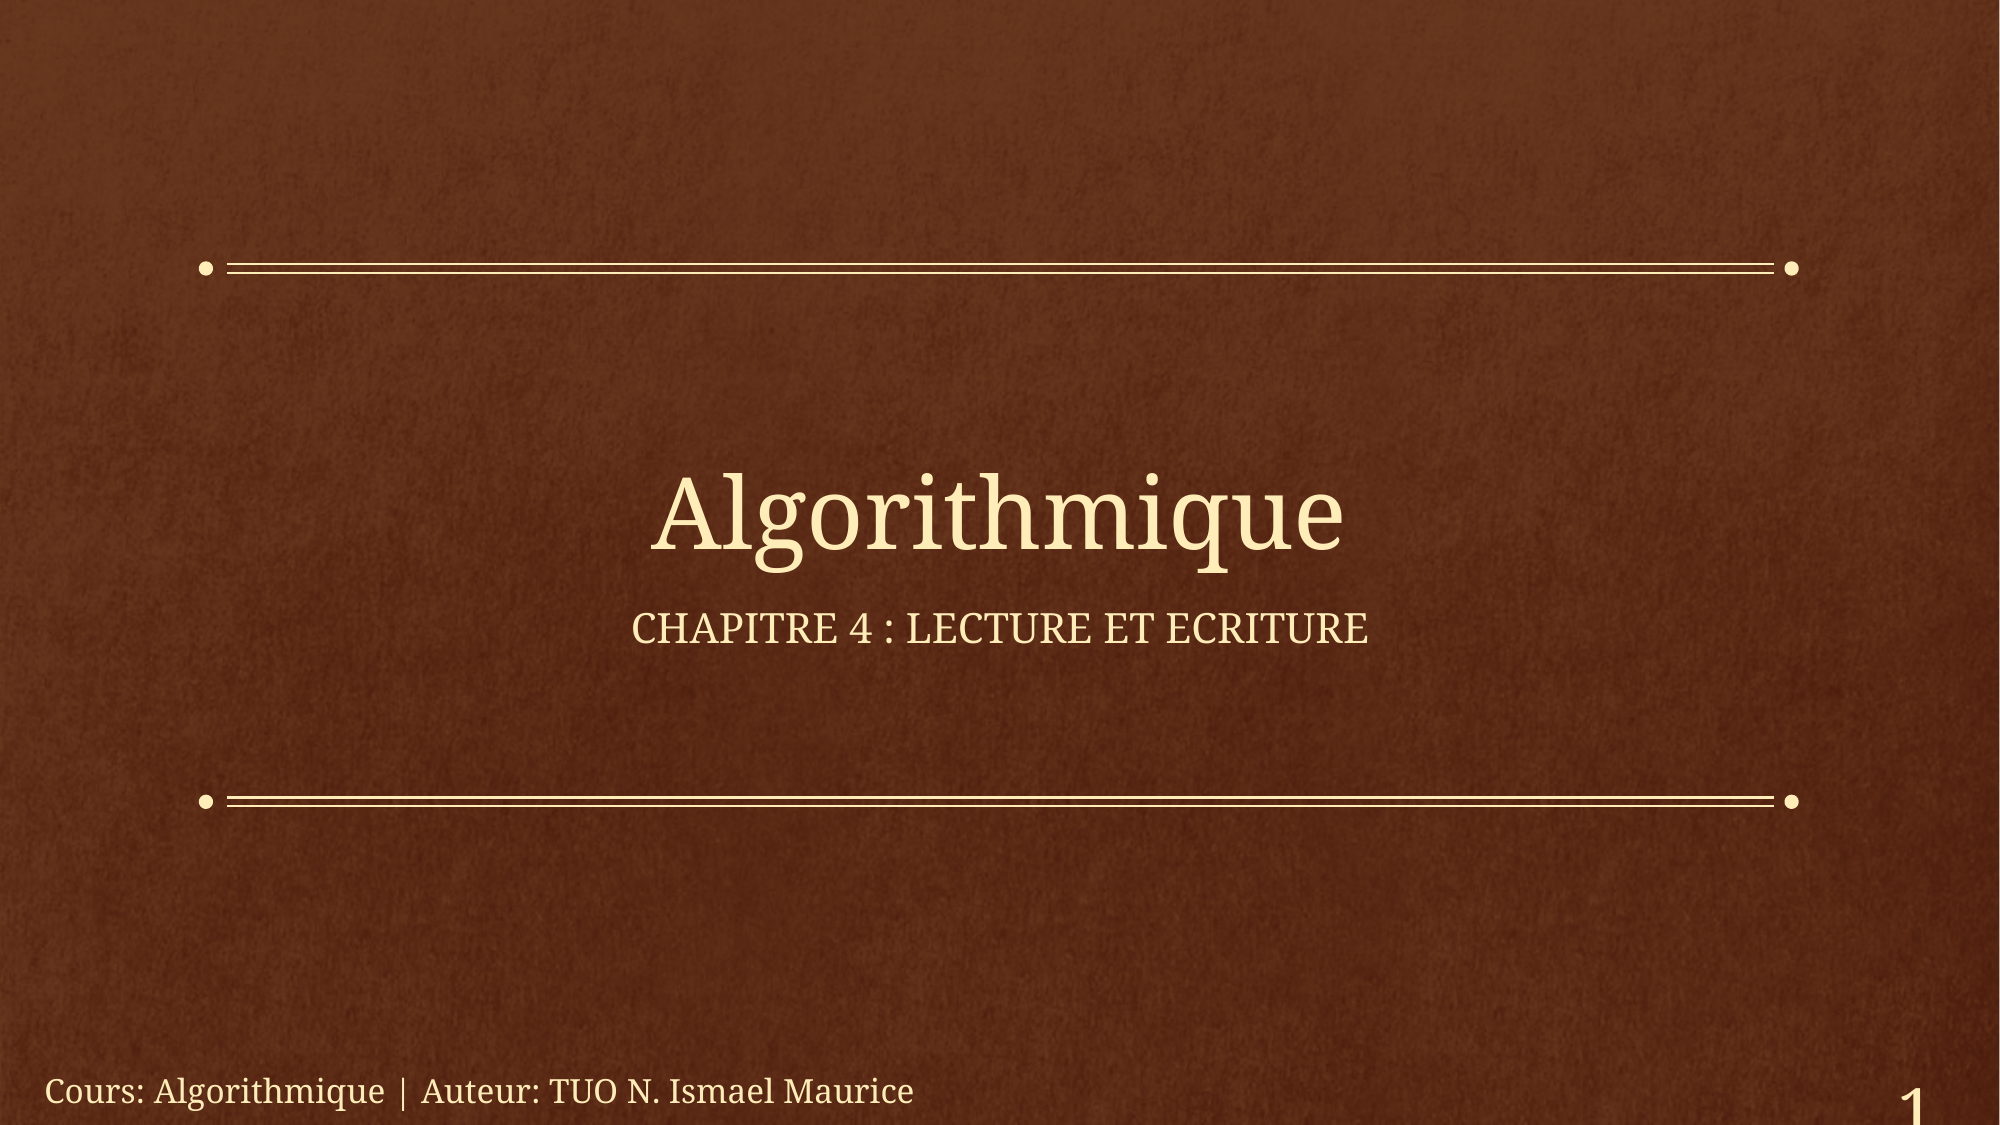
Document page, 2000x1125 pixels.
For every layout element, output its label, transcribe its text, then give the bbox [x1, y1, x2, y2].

text_box [1882, 1062, 2000, 1113]
subtitle Chapitre 4 : Lecture et ecriture [226, 599, 1774, 763]
title Algorithmique [225, 312, 1774, 580]
text_box Cours: Algorithmique | Auteur: TUO N. Ismael Maurice [29, 1062, 1246, 1113]
